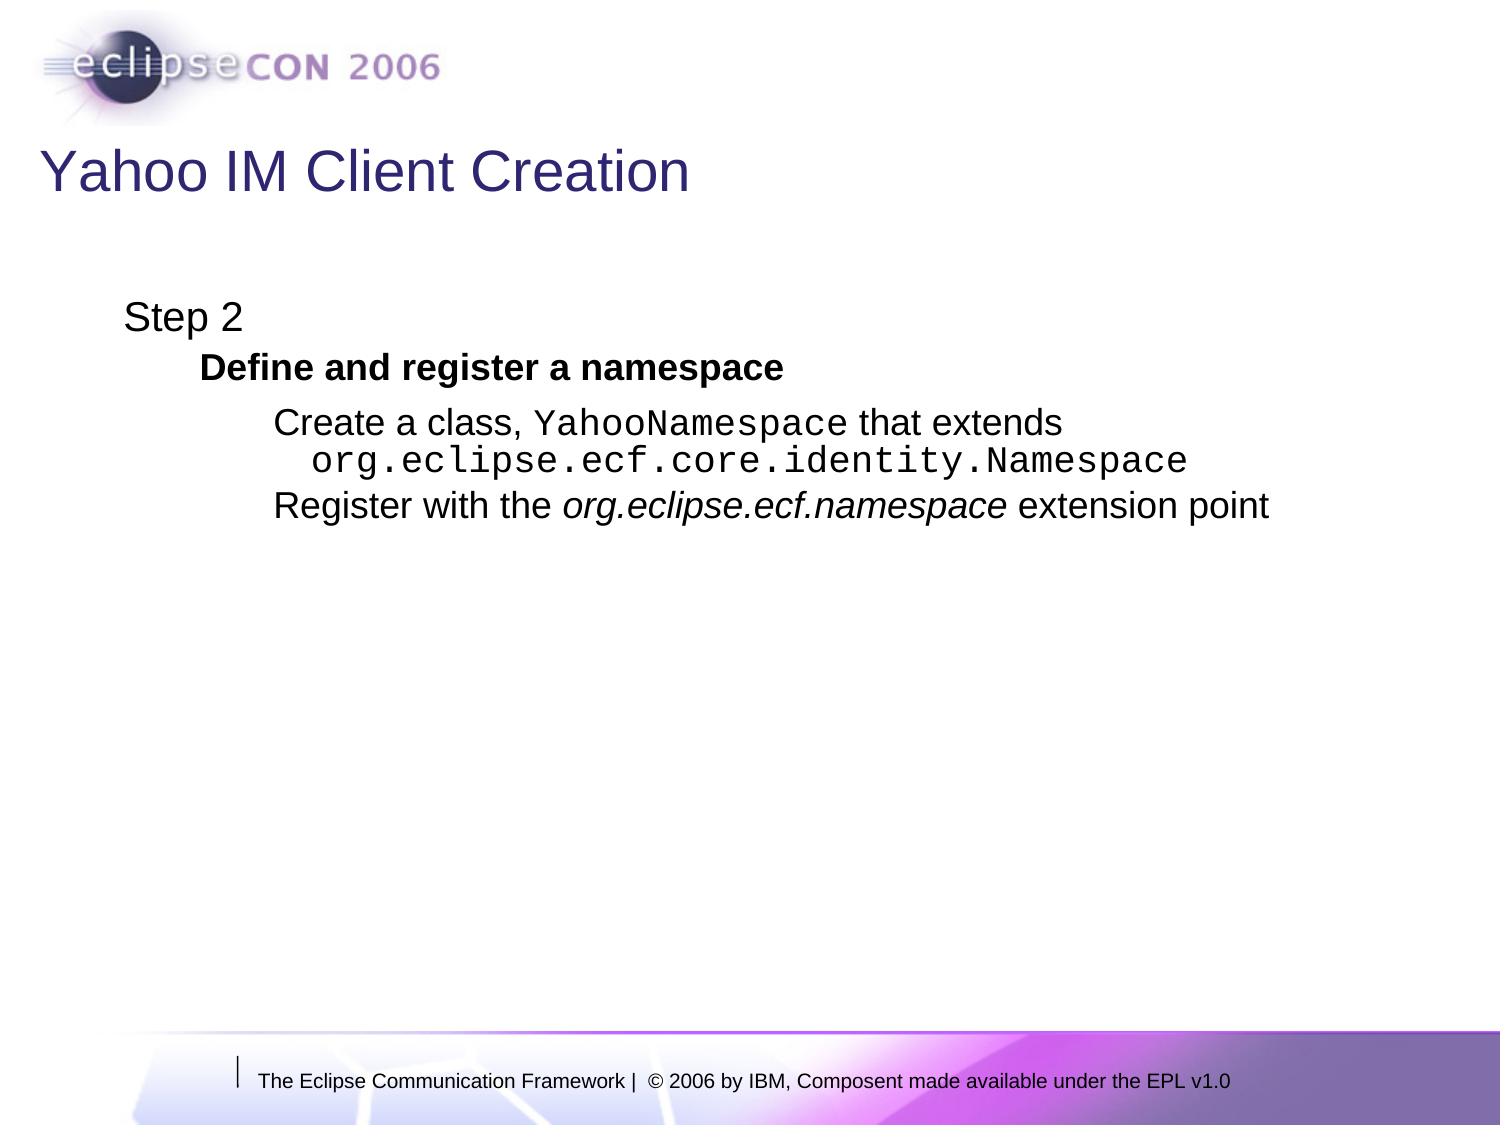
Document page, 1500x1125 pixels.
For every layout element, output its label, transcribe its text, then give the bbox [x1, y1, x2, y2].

picture [0, 1031, 1500, 1125]
title Yahoo IM Client Creation [25, 142, 1378, 225]
list Step 2 Define and register a namespace Create a class, YahooNamespace that extends org.eclipse.ecf.core.identity.Namespace Register with the org.eclipse.ecf.namespace extension point [108, 291, 1378, 932]
picture [31, 10, 1040, 126]
